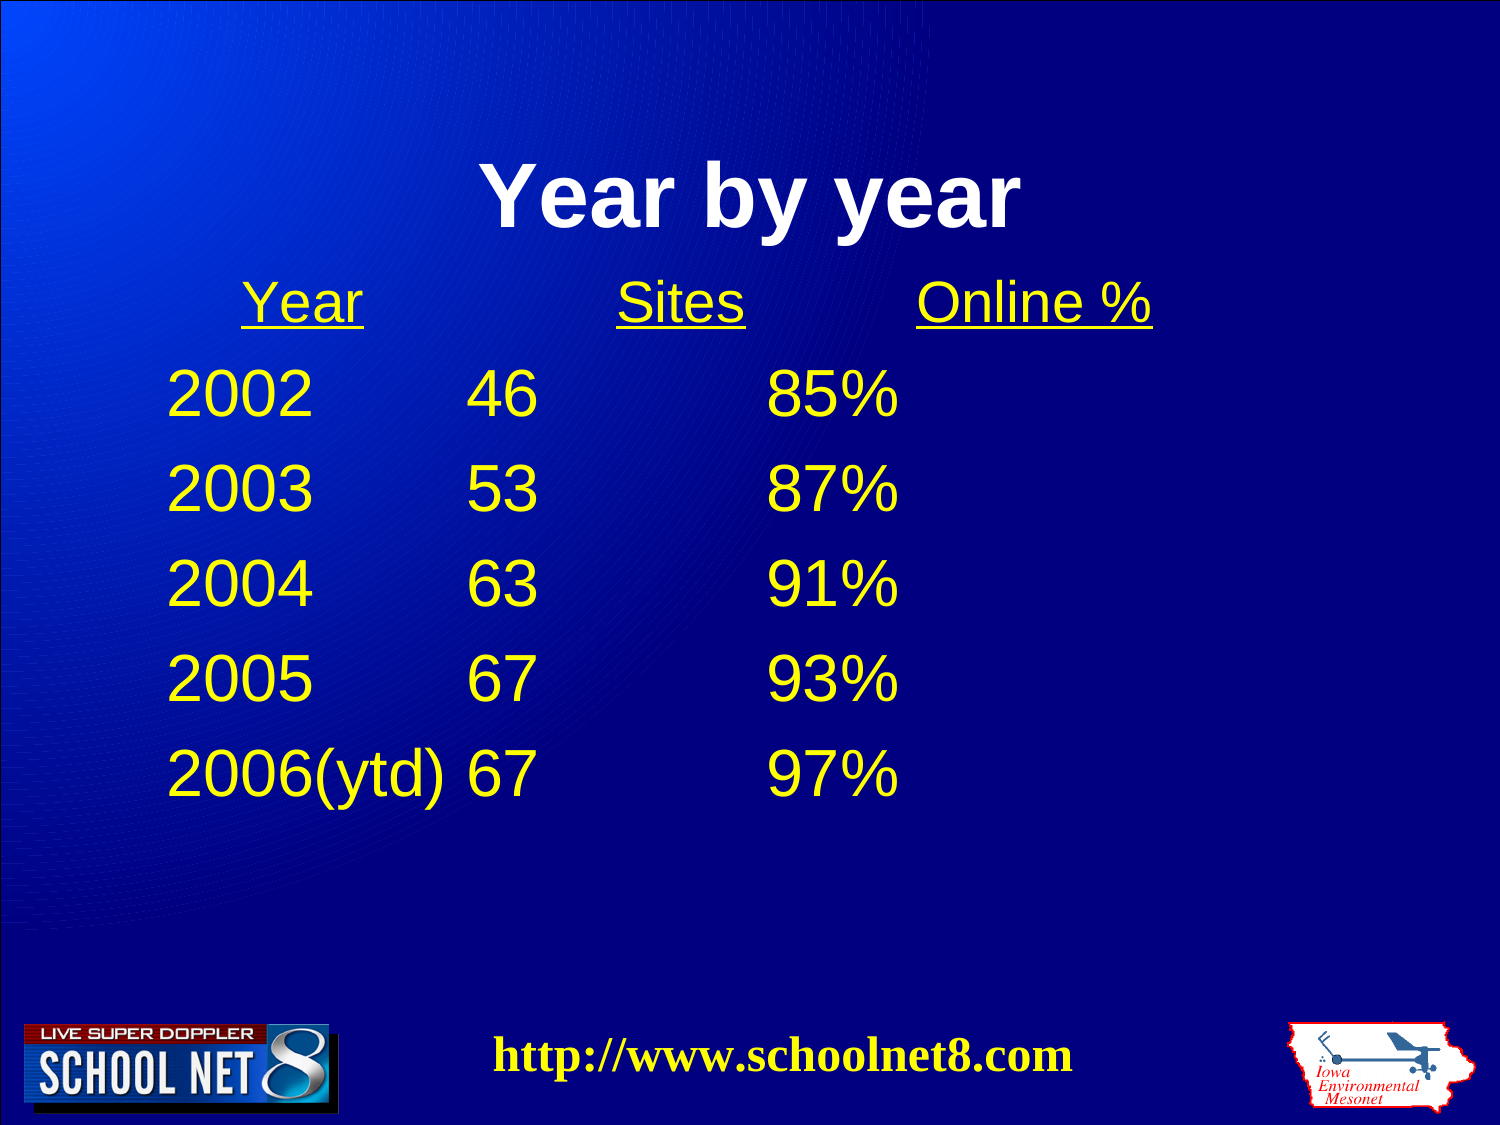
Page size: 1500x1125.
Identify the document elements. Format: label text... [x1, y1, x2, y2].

picture [1287, 1021, 1476, 1114]
title Year by year [112, 78, 1388, 309]
picture [24, 1024, 329, 1103]
list Year Sites Online % 2002 46 85% 2003 53 87% 2004 63 91% 2005 67 93% 2006(ytd) 67 97% [166, 266, 1442, 958]
